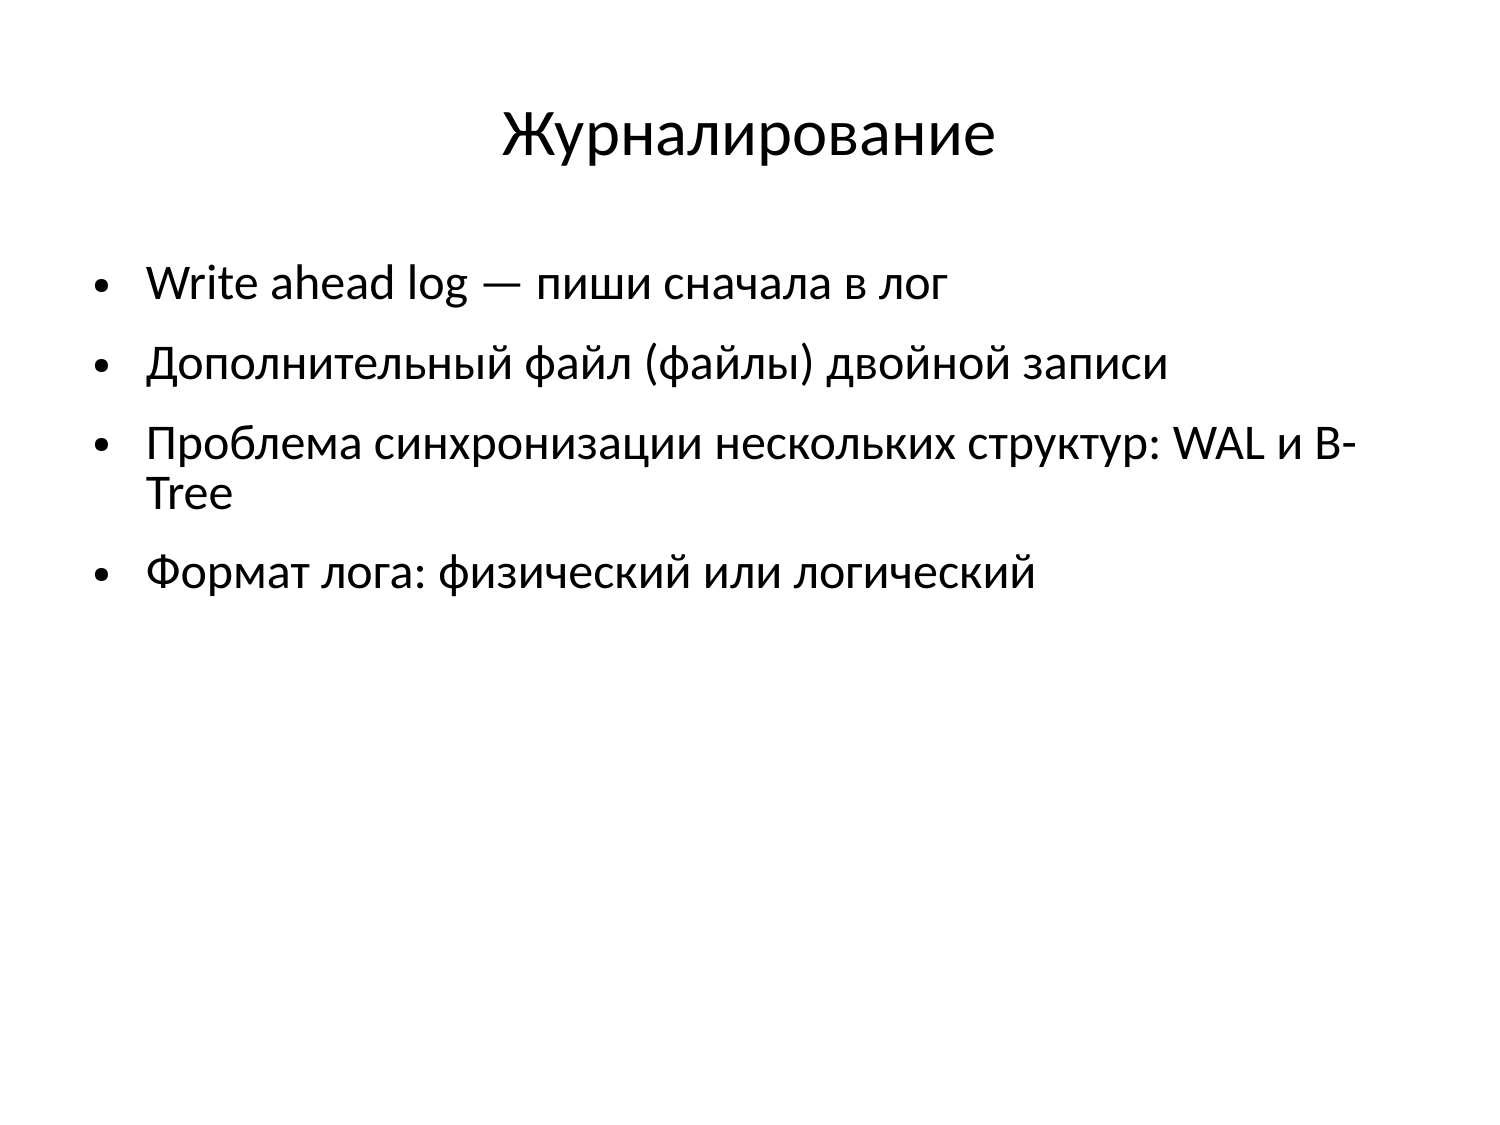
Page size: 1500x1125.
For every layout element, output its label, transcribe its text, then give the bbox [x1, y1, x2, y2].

list Write ahead log — пиши сначала в лог Дополнительный файл (файлы) двойной записи Проблема синхронизации нескольких структур: WAL и B-Tree Формат лога: физический или логический [75, 262, 1425, 1005]
title Журналирование [75, 45, 1425, 233]
